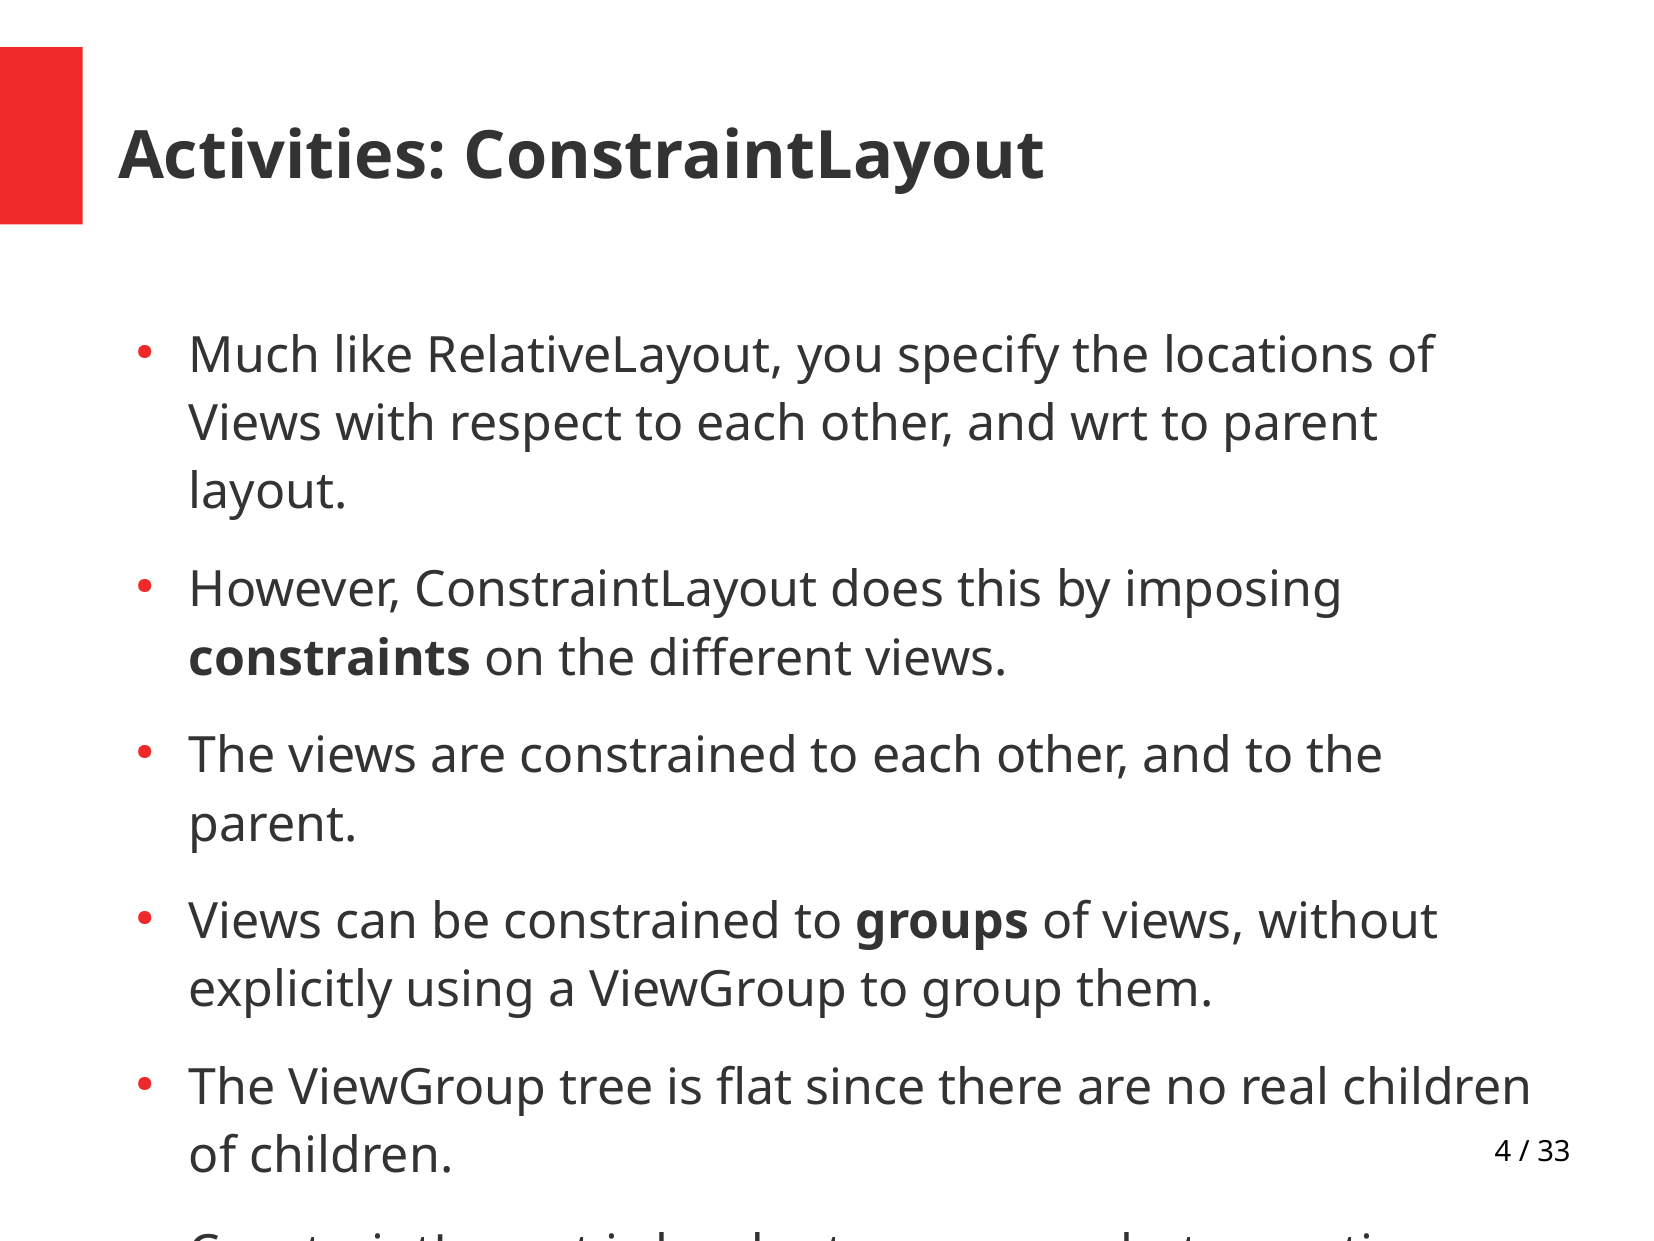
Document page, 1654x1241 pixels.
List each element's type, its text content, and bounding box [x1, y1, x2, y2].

list Much like RelativeLayout, you specify the locations of Views with respect to each other, and wrt to parent layout. However, ConstraintLayout does this by imposing constraints on the different views. The views are constrained to each other, and to the parent. Views can be constrained to groups of views, without explicitly using a ViewGroup to group them. The ViewGroup tree is flat since there are no real children of children. ConstraintLayout is harder to program, but sometimes very useful. [118, 318, 1536, 1039]
title Activities: ConstraintLayout [118, 49, 1571, 257]
